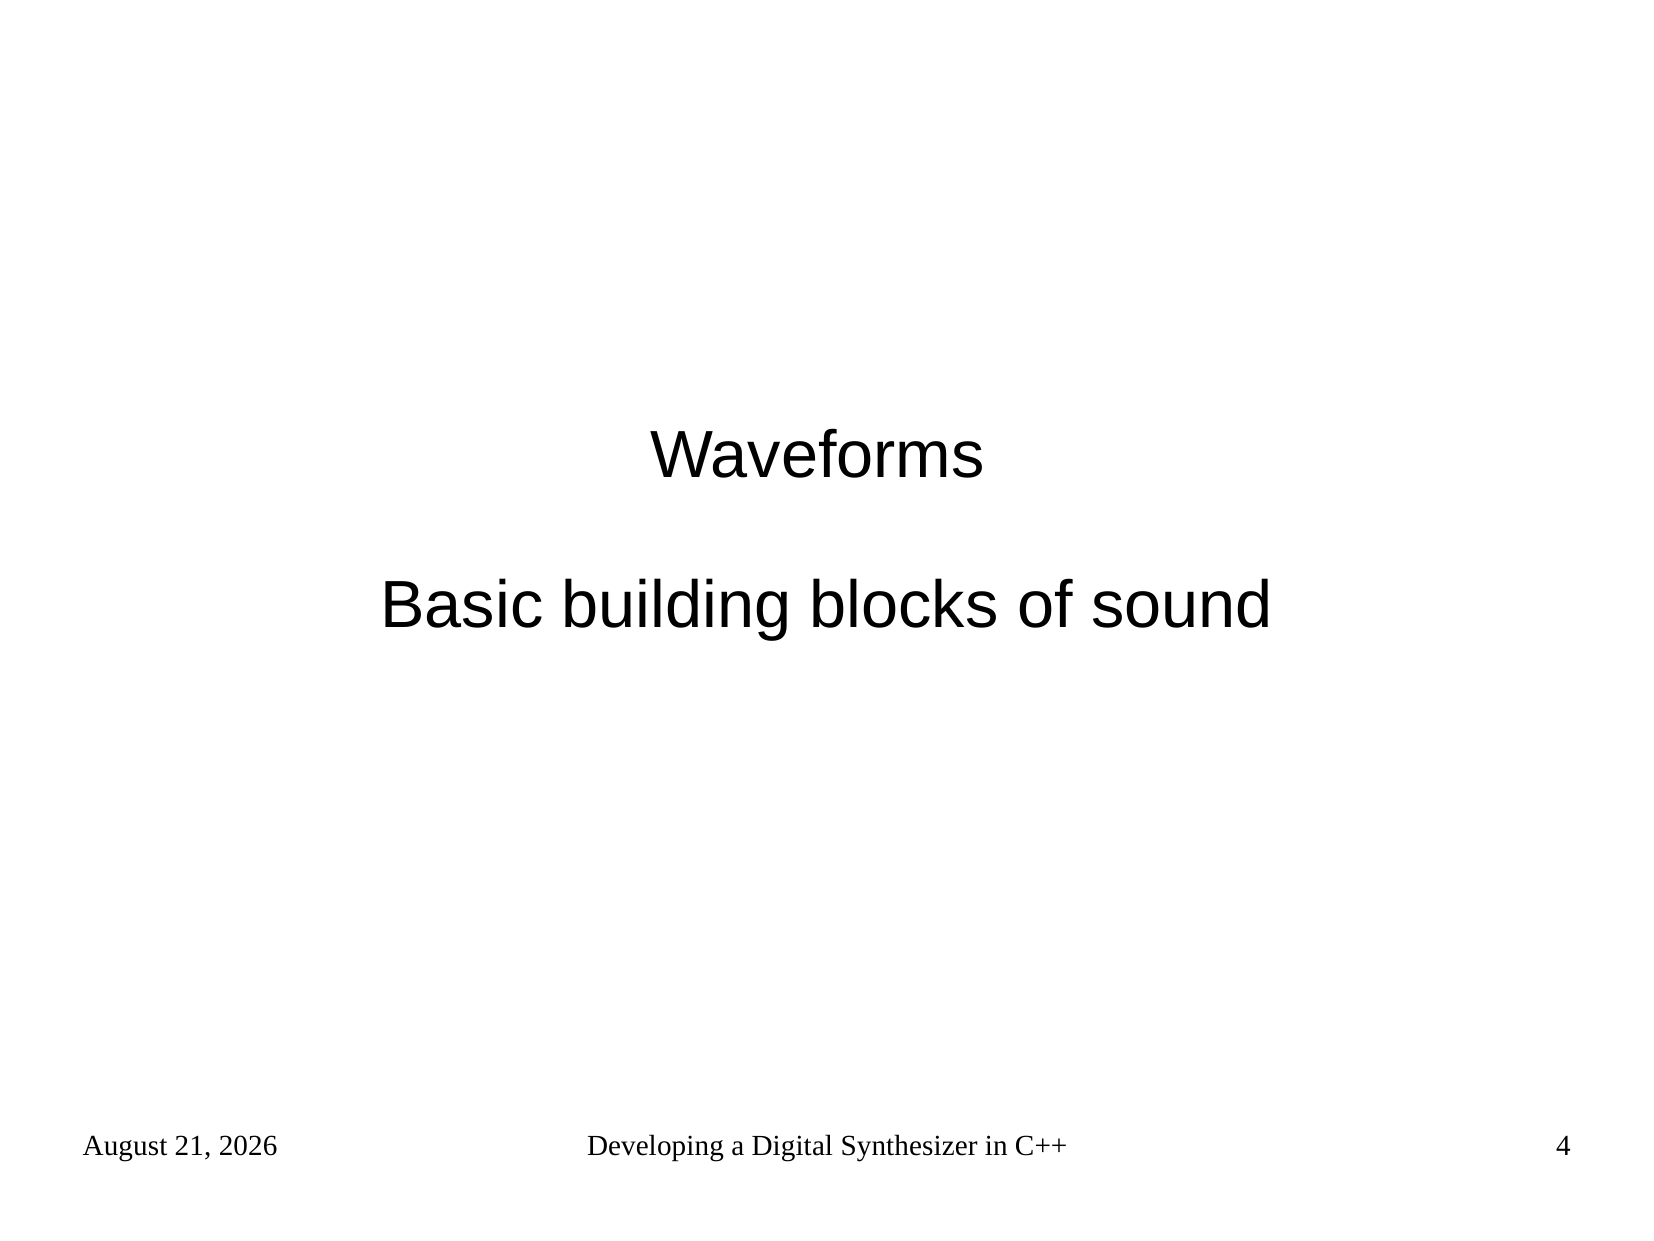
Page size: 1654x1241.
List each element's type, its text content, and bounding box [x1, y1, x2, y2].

subtitle Waveforms Basic building blocks of sound [82, 49, 1571, 1010]
